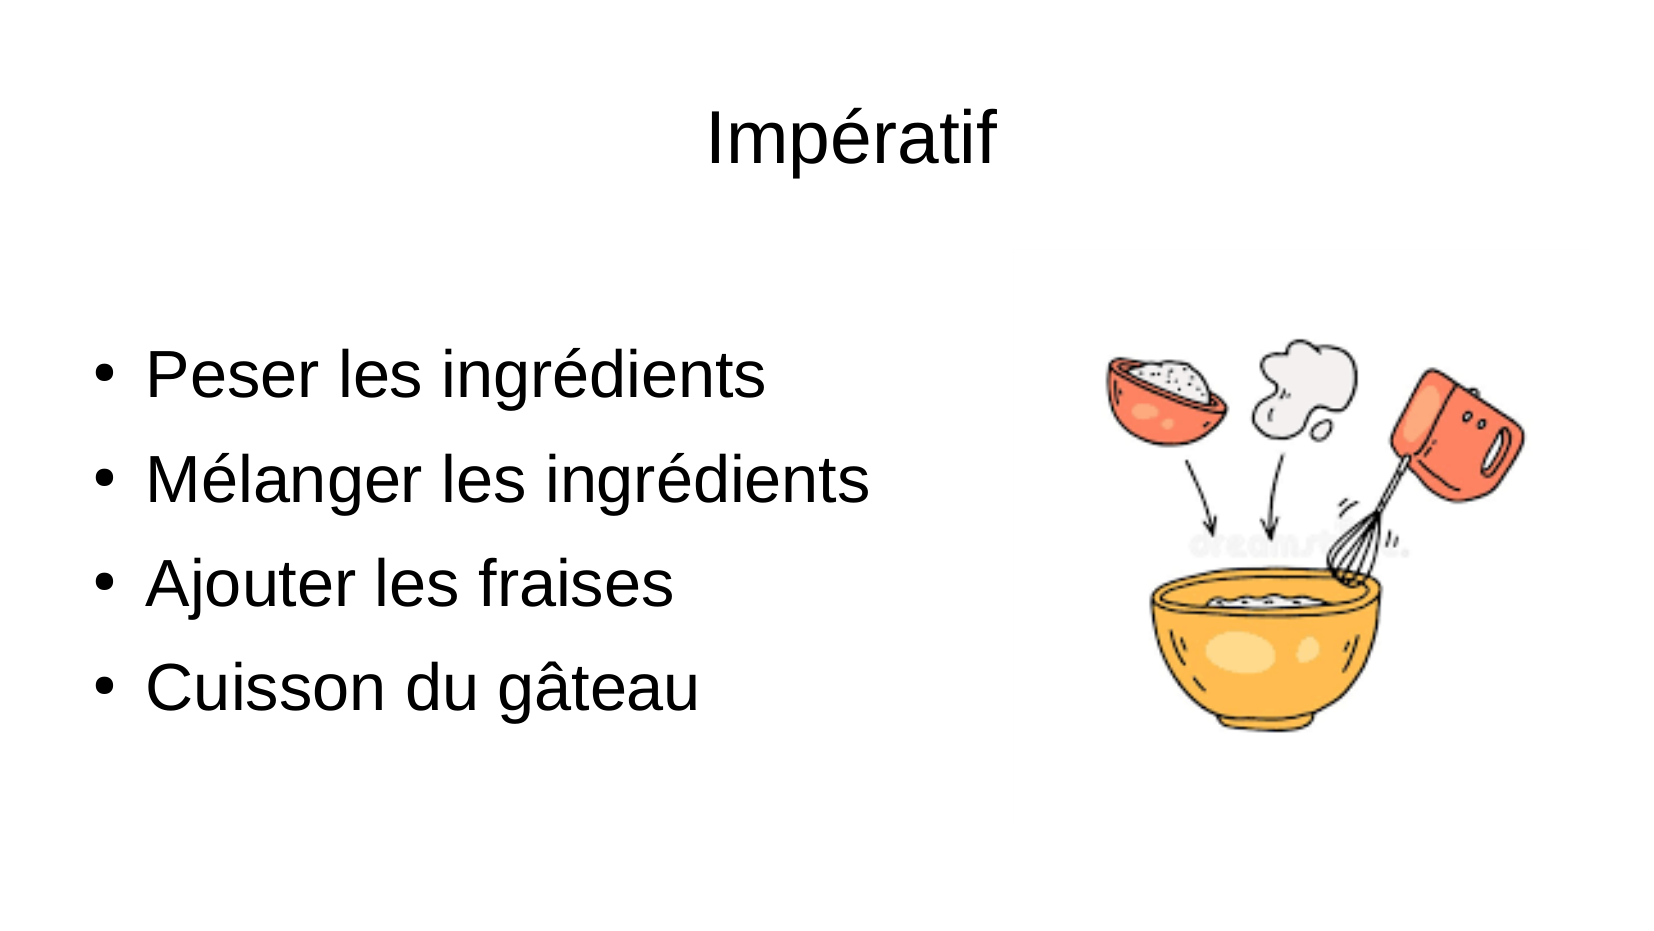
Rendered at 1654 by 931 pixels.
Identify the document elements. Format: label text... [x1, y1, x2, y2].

list Peser les ingrédients Mélanger les ingrédients Ajouter les fraises Cuisson du gâteau [75, 337, 1564, 877]
text_box Impératif [691, 88, 1013, 188]
picture [1012, 248, 1589, 826]
